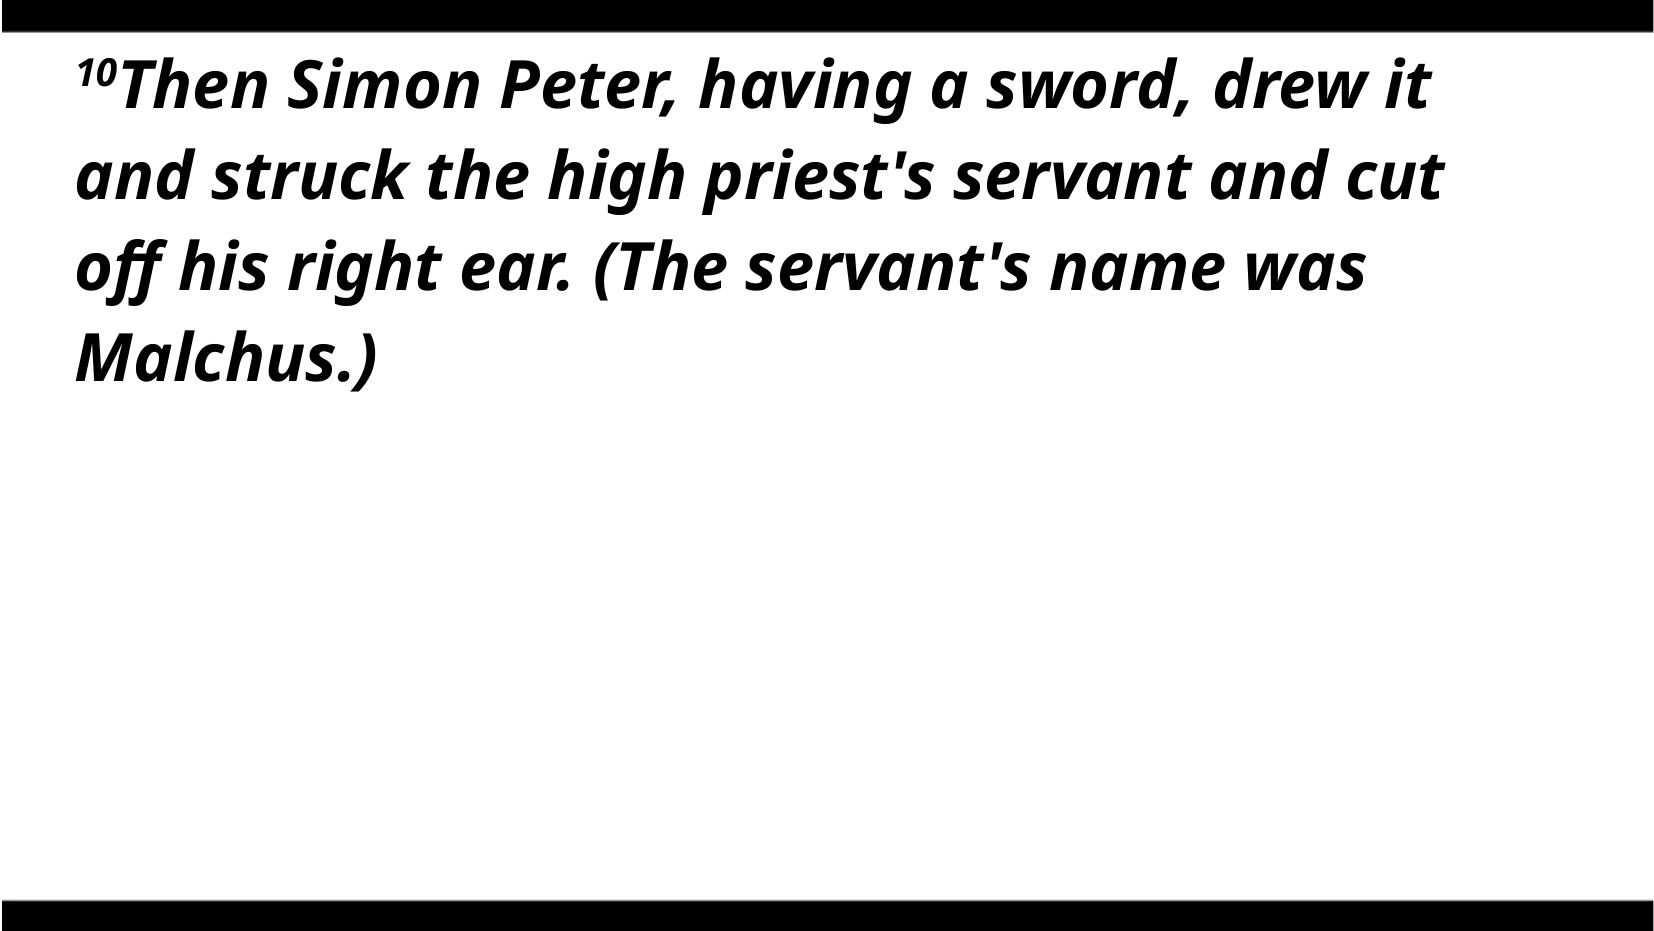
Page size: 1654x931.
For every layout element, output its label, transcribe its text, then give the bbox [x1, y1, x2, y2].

picture [2, 0, 1654, 931]
text_box 10Then Simon Peter, having a sword, drew it and struck the high priest's servant and cut off his right ear. (The servant's name was Malchus.) [60, 30, 1561, 312]
